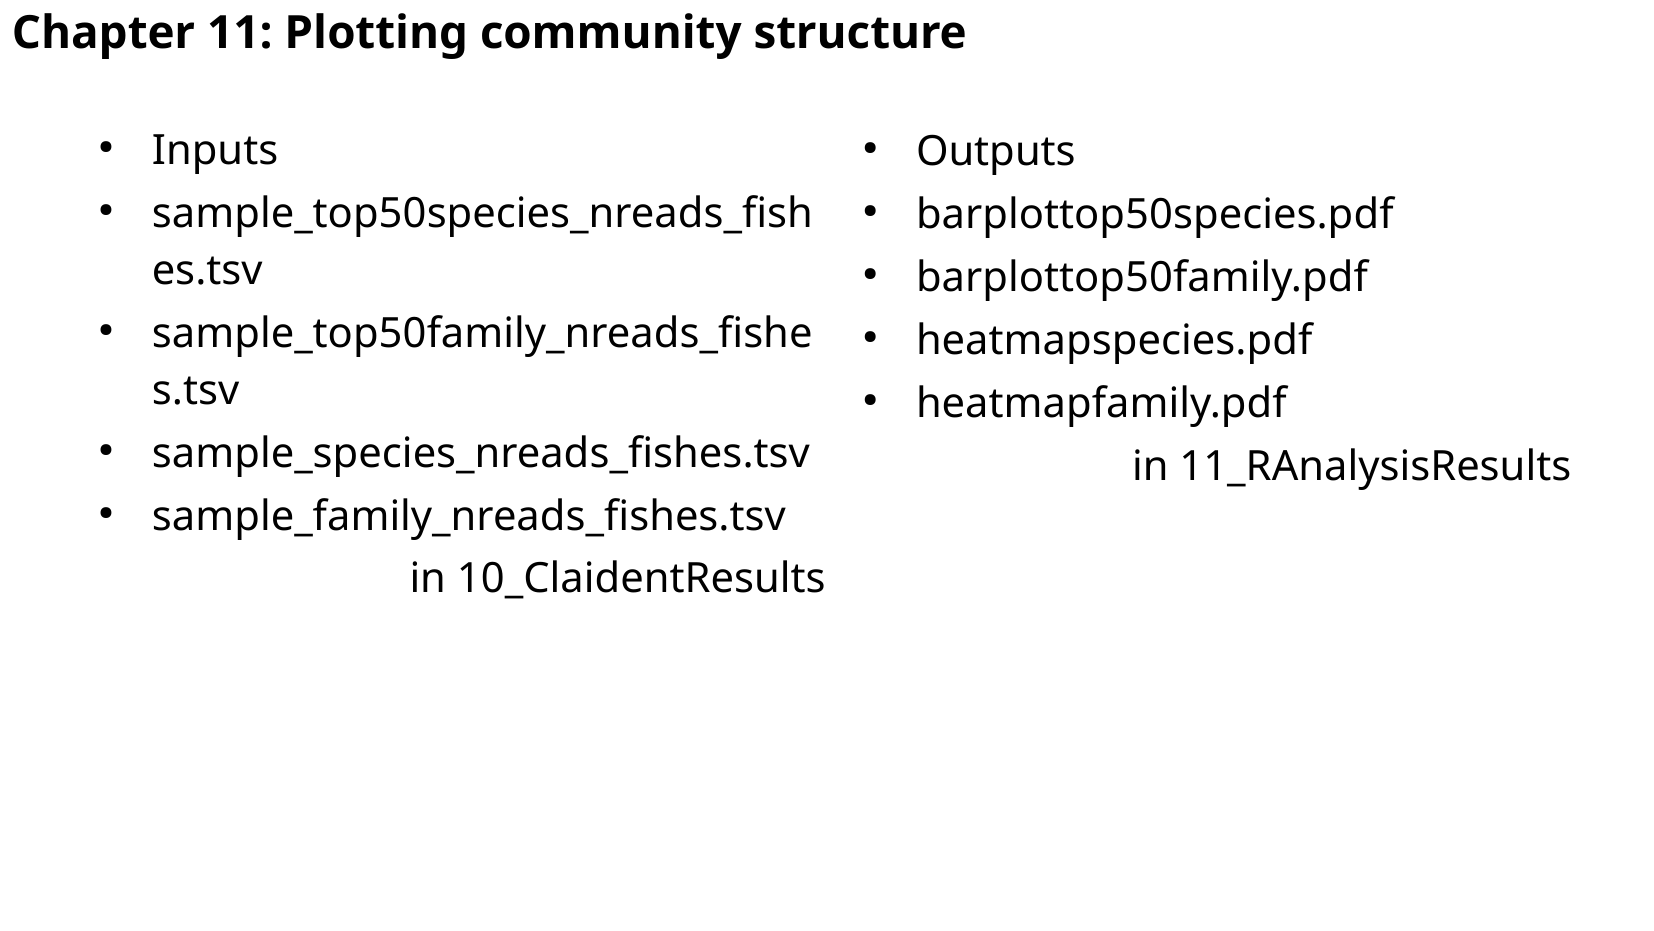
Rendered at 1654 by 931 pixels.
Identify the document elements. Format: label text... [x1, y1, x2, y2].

title Chapter 11: Plotting community structure [11, 0, 1642, 130]
list Inputs sample_top50species_nreads_fishes.tsv sample_top50family_nreads_fishes.tsv sample_species_nreads_fishes.tsv sample_family_nreads_fishes.tsv in 10_ClaidentResults [81, 119, 826, 809]
list Outputs barplottop50species.pdf barplottop50family.pdf heatmapspecies.pdf heatmapfamily.pdf in 11_RAnalysisResults [845, 120, 1572, 759]
